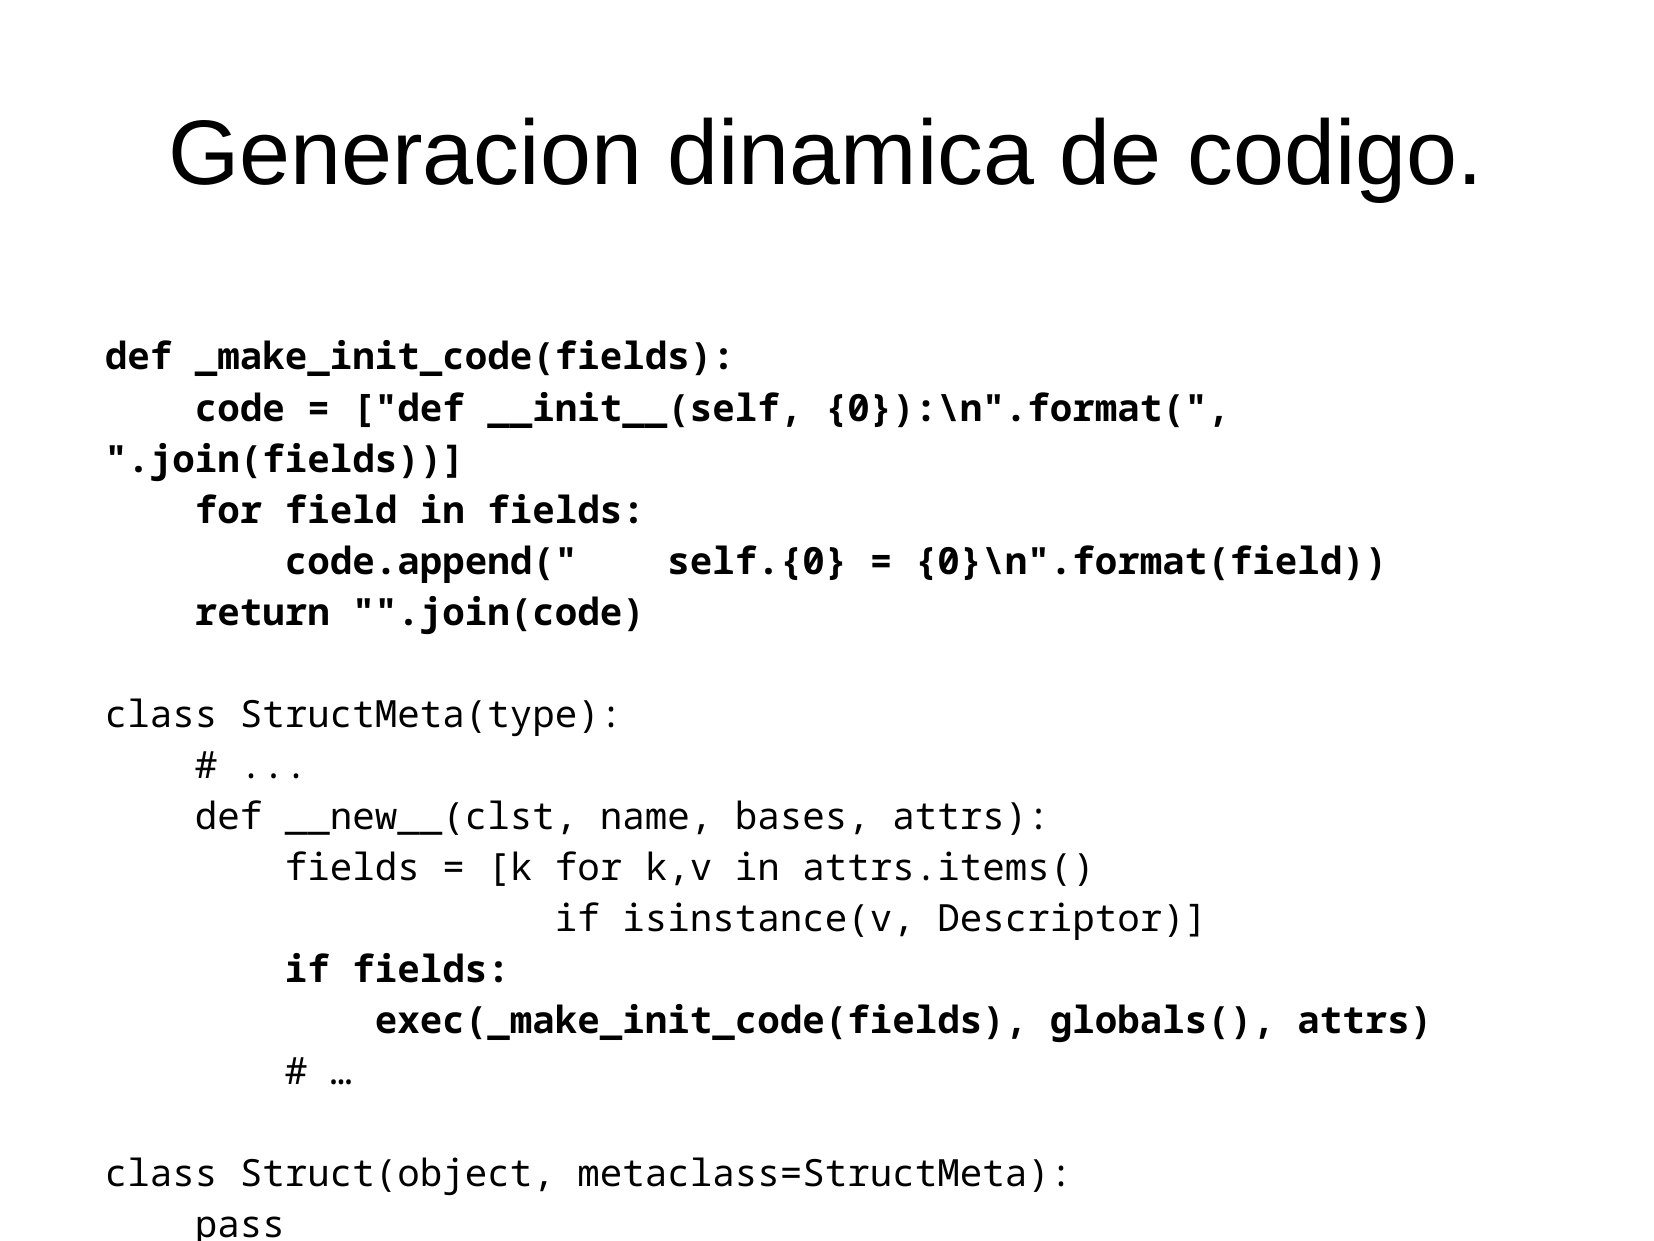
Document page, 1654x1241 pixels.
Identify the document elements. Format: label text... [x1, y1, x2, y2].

text_box def _make_init_code(fields): code = ["def __init__(self, {0}):\n".format(", ".join(fields))] for field in fields: code.append(" self.{0} = {0}\n".format(field)) return "".join(code) class StructMeta(type): # ... def __new__(clst, name, bases, attrs): fields = [k for k,v in attrs.items() if isinstance(v, Descriptor)] if fields: exec(_make_init_code(fields), globals(), attrs) # … class Struct(object, metaclass=StructMeta): pass [90, 322, 1591, 976]
title Generacion dinamica de codigo. [82, 49, 1571, 257]
